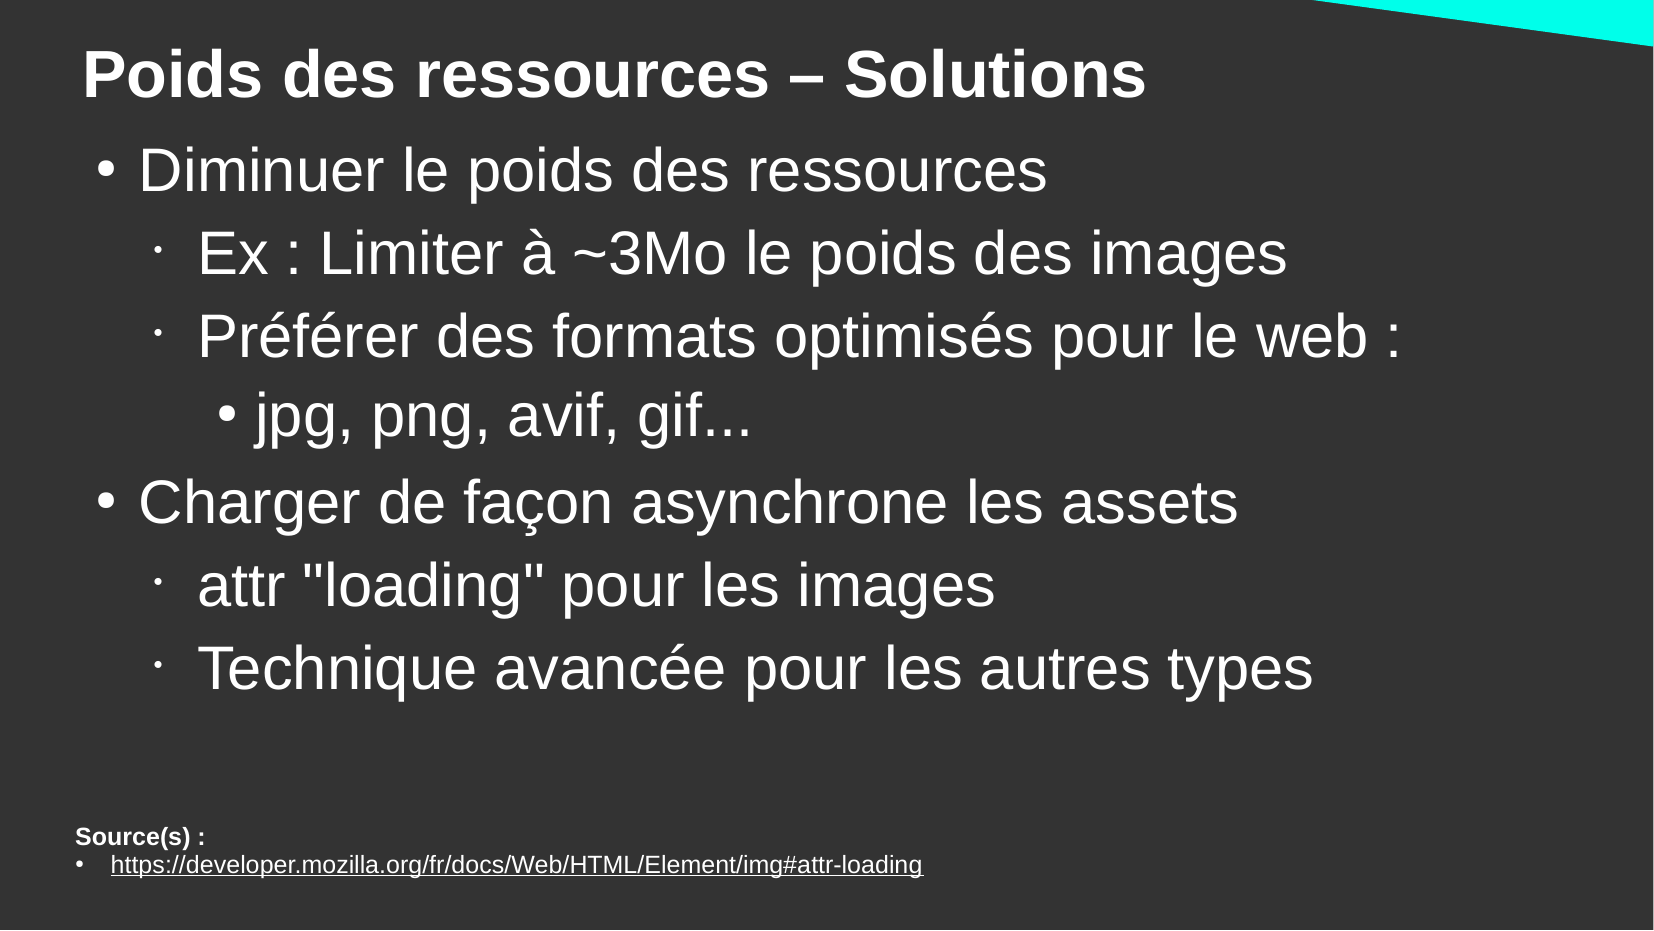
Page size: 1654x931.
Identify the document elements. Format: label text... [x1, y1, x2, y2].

title Poids des ressources – Solutions [82, 37, 1571, 114]
text_box [1312, 0, 1654, 47]
text_box Source(s) : https://developer.mozilla.org/fr/docs/Web/HTML/Element/img#attr-loading [60, 815, 1546, 931]
list Diminuer le poids des ressources Ex : Limiter à ~3Mo le poids des images Préférer des formats optimisés pour le web : jpg, png, avif, gif... Charger de façon asynchrone les assets attr "loading" pour les images Technique avancée pour les autres types [80, 135, 1620, 709]
